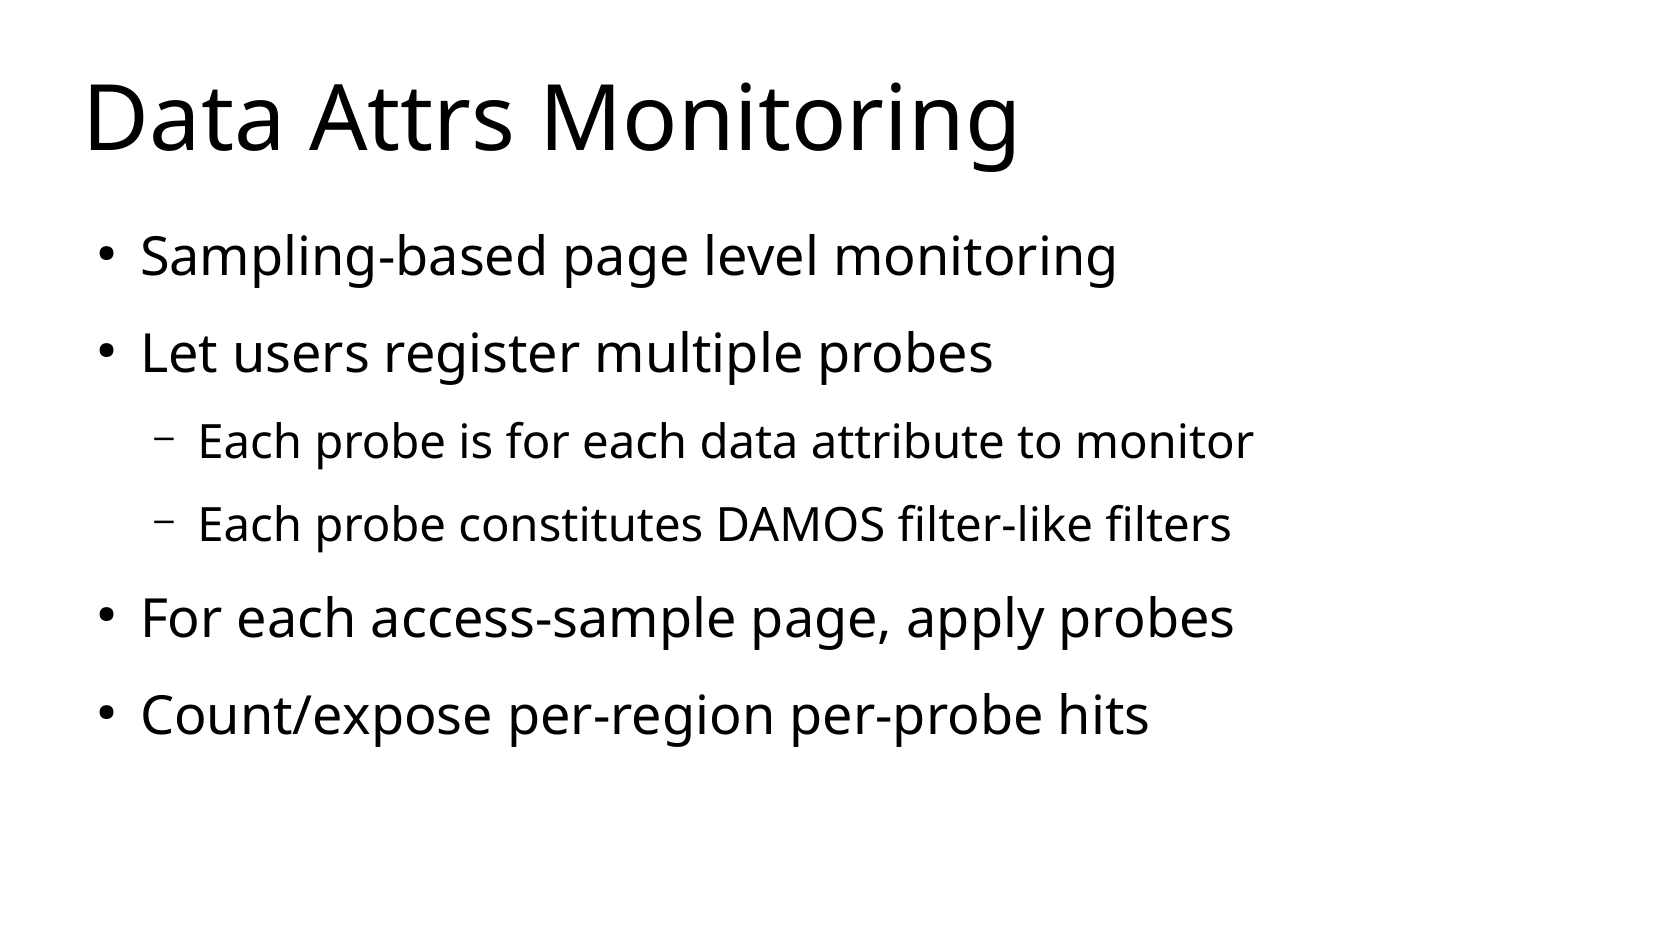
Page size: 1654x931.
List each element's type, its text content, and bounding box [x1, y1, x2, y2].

list Sampling-based page level monitoring Let users register multiple probes Each probe is for each data attribute to monitor Each probe constitutes DAMOS filter-like filters For each access-sample page, apply probes Count/expose per-region per-probe hits [82, 217, 1571, 758]
title Data Attrs Monitoring [82, 37, 1571, 193]
